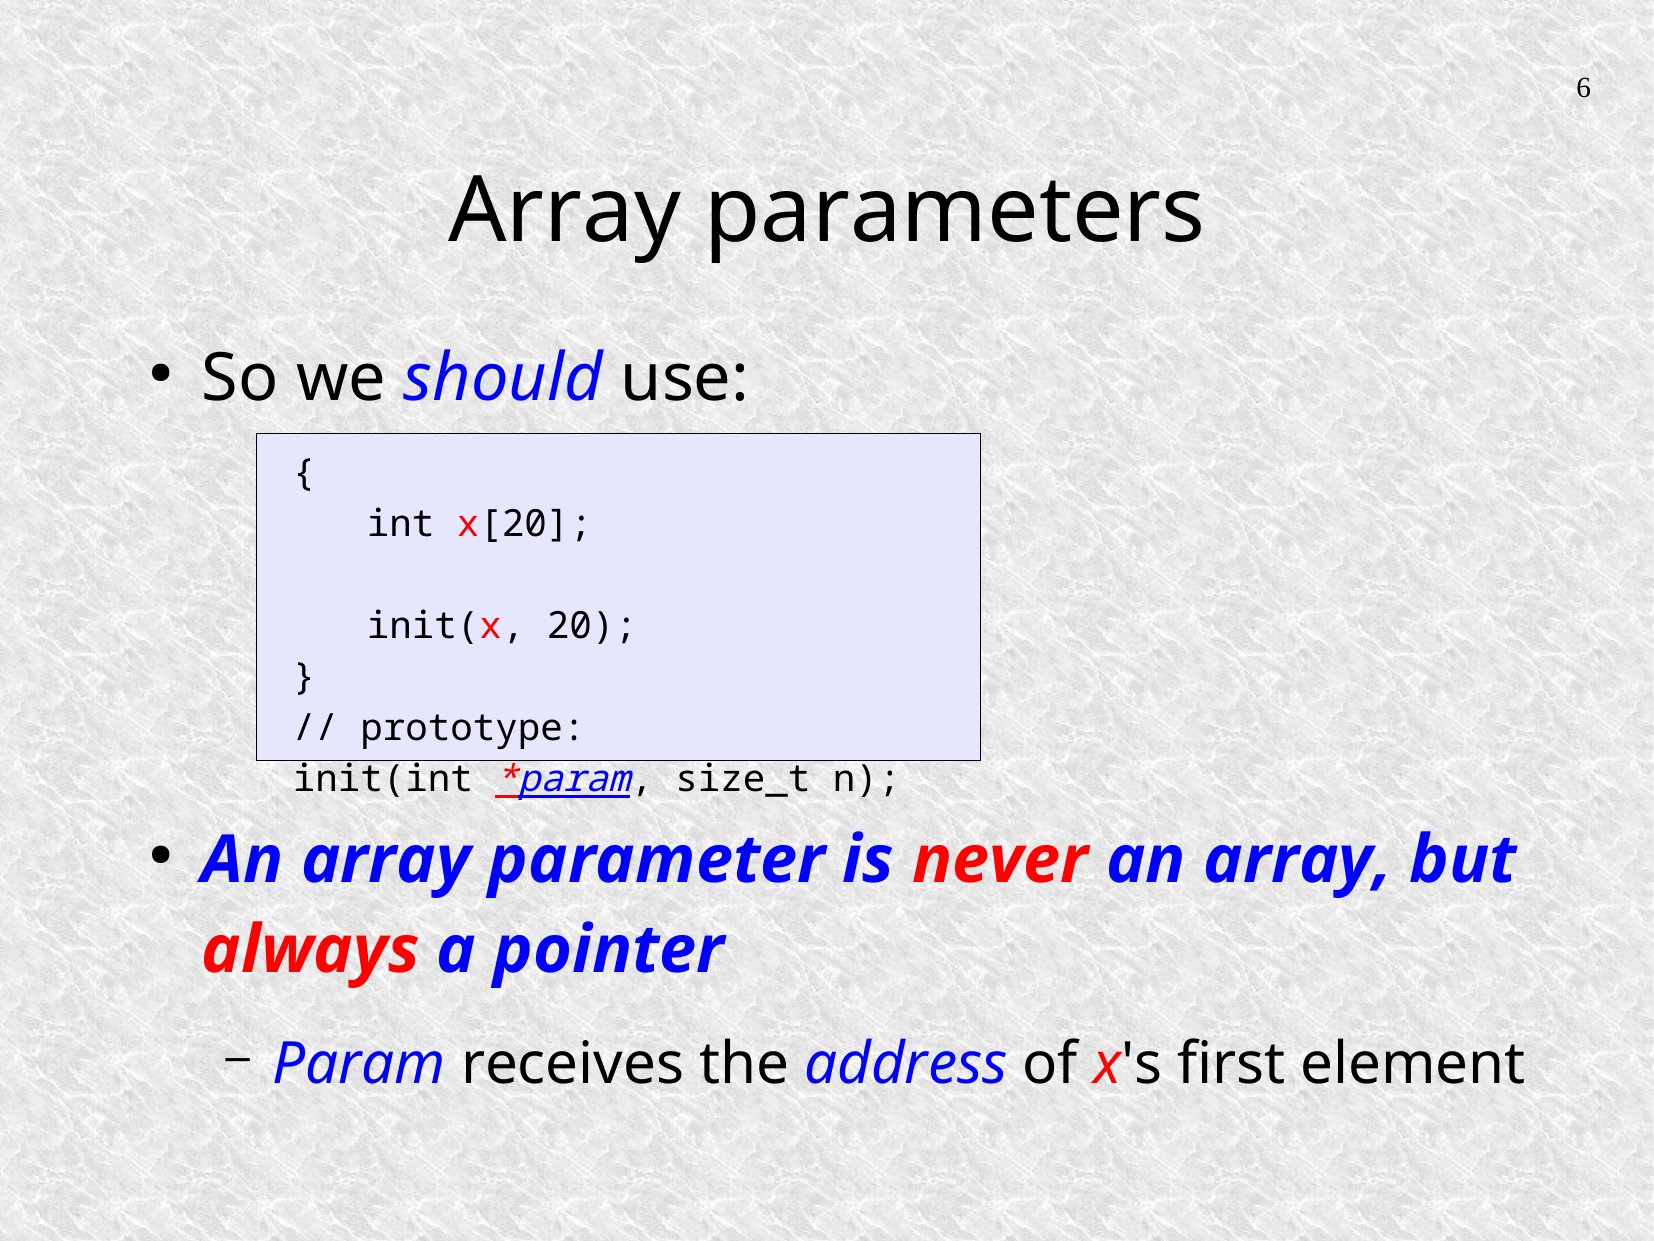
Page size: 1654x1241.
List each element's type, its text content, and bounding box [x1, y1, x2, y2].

text_box { int x[20]; init(x, 20); } // prototype: init(int *param, size_t n); [292, 445, 969, 762]
text_box [256, 433, 981, 761]
picture [0, 0, 1654, 1241]
list So we should use: An array parameter is never an array, but always a pointer Param receives the address of x's first element [131, 329, 1544, 1174]
title Array parameters [121, 102, 1534, 311]
